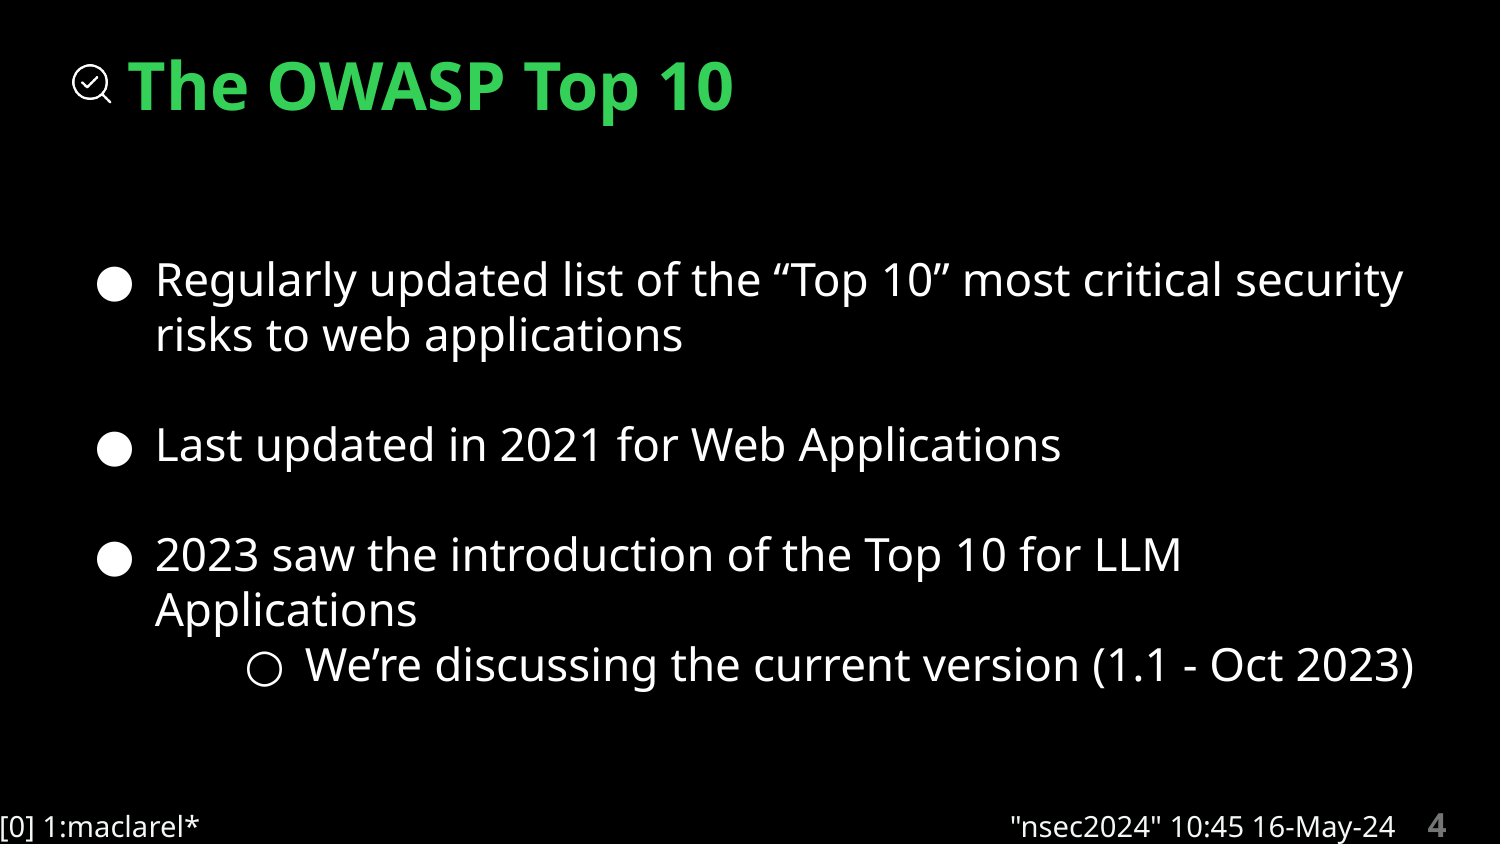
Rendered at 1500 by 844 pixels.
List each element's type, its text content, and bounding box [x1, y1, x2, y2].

text_box The OWASP Top 10 [112, 28, 992, 139]
text_box Regularly updated list of the “Top 10” most critical security risks to web applications Last updated in 2021 for Web Applications 2023 saw the introduction of the Top 10 for LLM Applications We’re discussing the current version (1.1 - Oct 2023) [64, 235, 1435, 706]
picture [72, 64, 112, 105]
text_box [0] 1:maclarel* "nsec2024" 10:45 16-May-24 4 [0, 788, 1500, 844]
